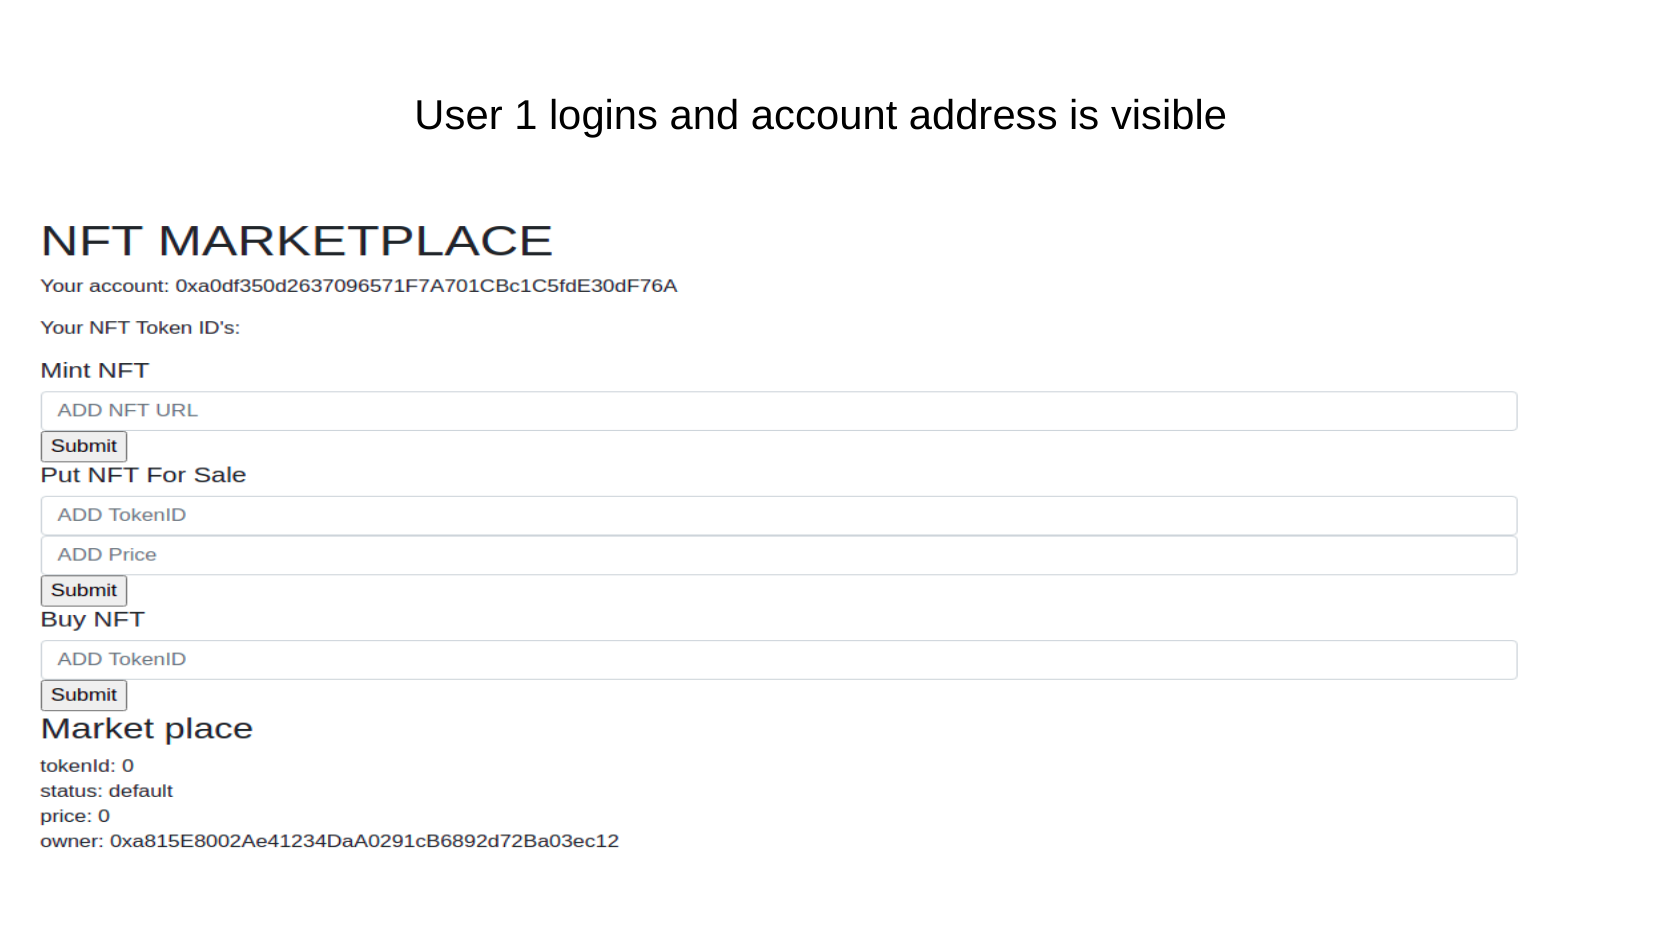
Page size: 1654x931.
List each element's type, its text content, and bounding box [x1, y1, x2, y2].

title User 1 logins and account address is visible [82, 37, 1571, 193]
picture [1, 224, 1654, 890]
